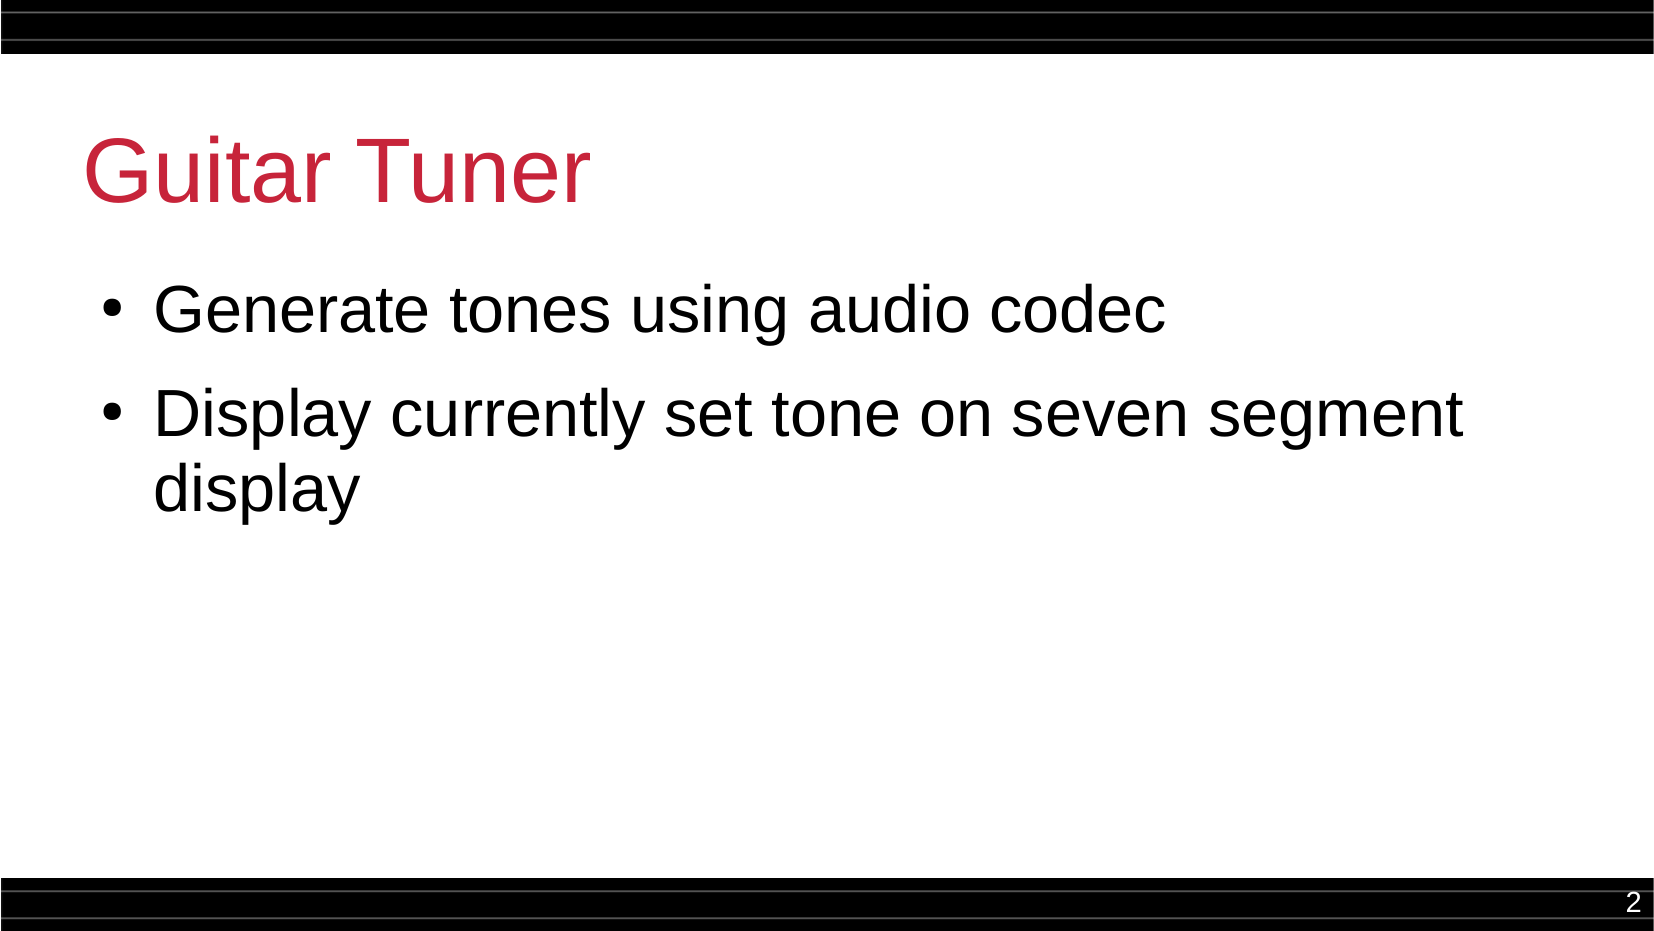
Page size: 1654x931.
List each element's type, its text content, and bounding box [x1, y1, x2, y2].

picture [1, 0, 1654, 54]
list Generate tones using audio codec Display currently set tone on seven segment display [82, 271, 1571, 851]
title Guitar Tuner [82, 92, 1571, 249]
picture [1, 878, 1654, 931]
